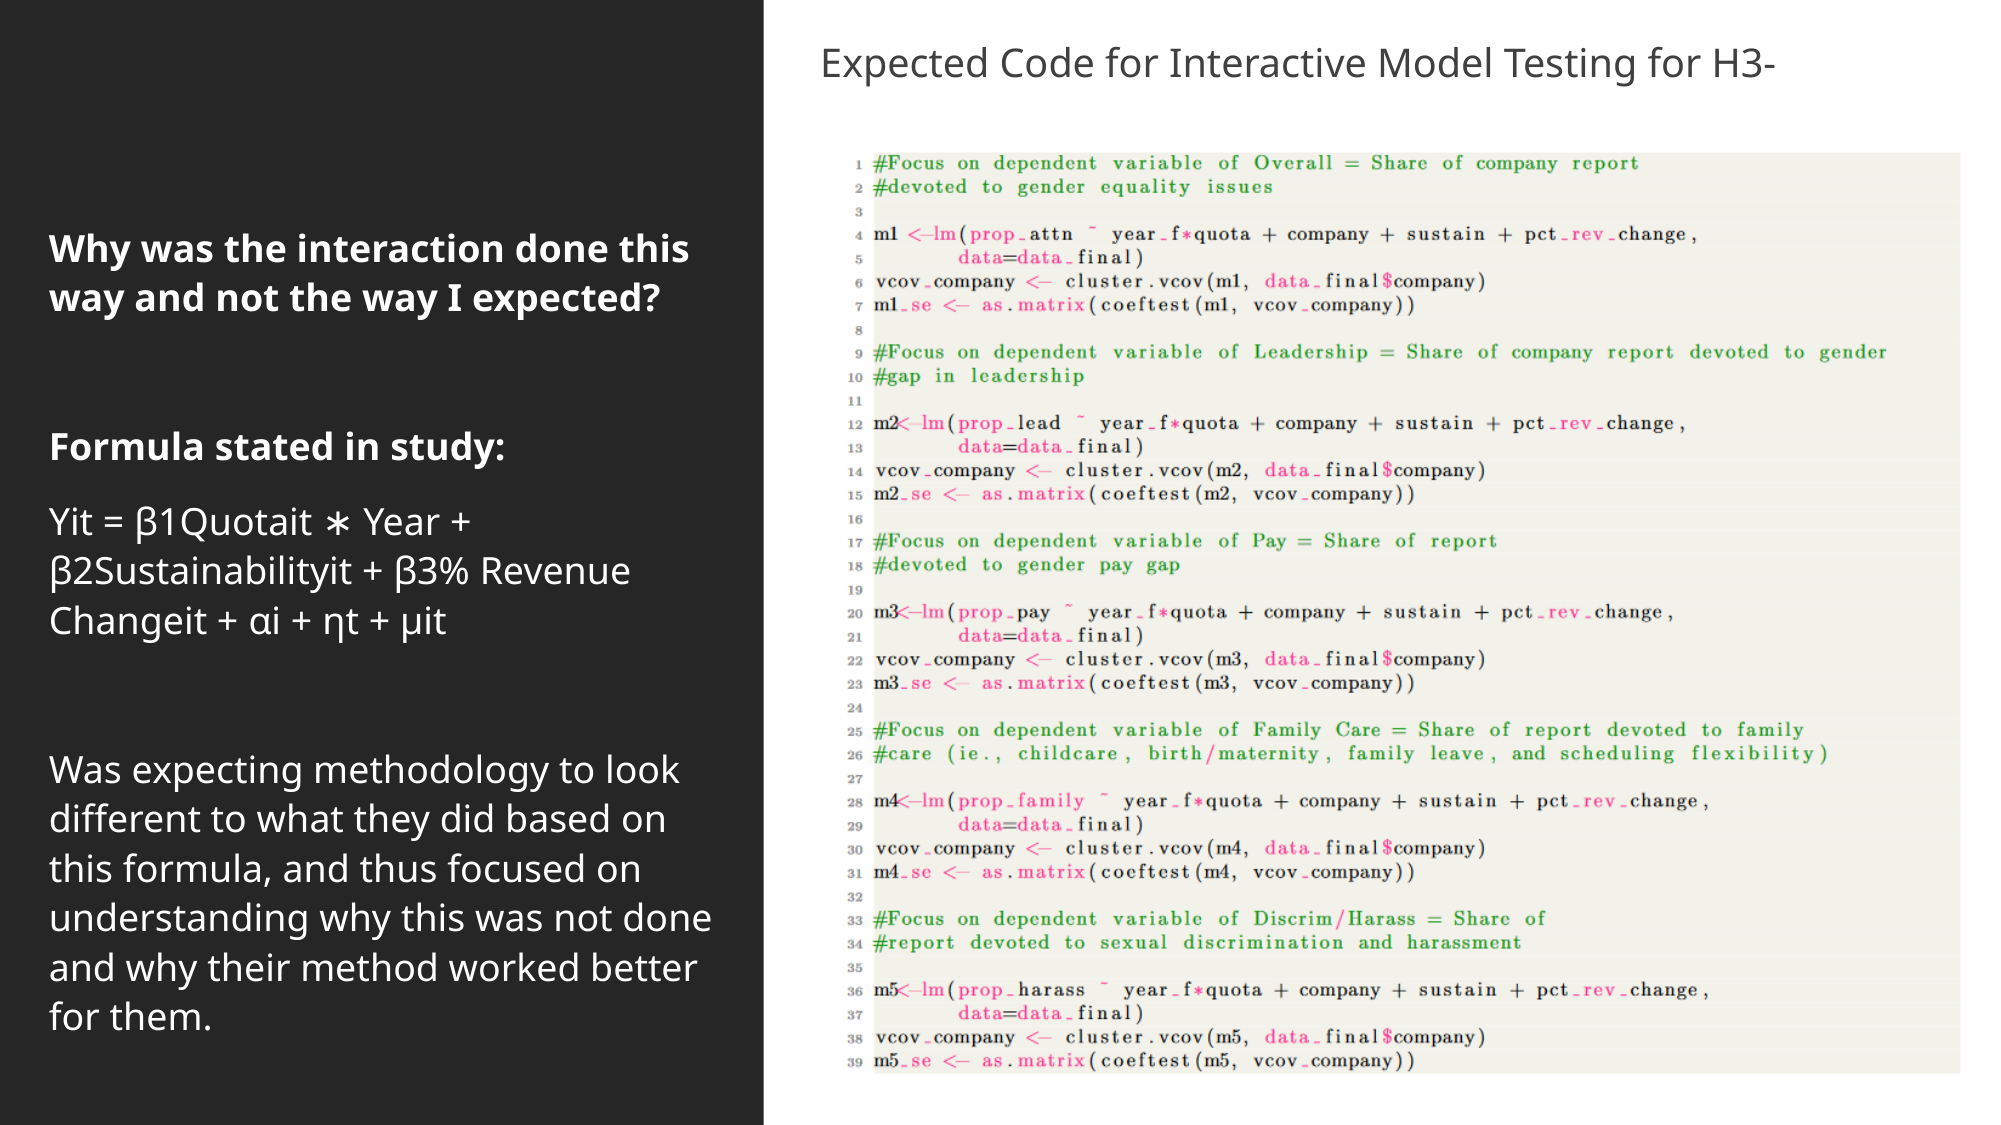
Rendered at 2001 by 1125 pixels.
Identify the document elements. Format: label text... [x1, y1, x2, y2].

list Why was the interaction done this way and not the way I expected? Formula stated in study: Yit = β1Quotait ∗ Year + β2Sustainabilityit + β3% Revenue Changeit + αi + ηt + µit Was expecting methodology to look different to what they did based on this formula, and thus focused on understanding why this was not done and why their method worked better for them. [33, 212, 749, 1125]
list Expected Code for Interactive Model Testing for H3- [805, 25, 1778, 133]
picture [786, 133, 2000, 1078]
